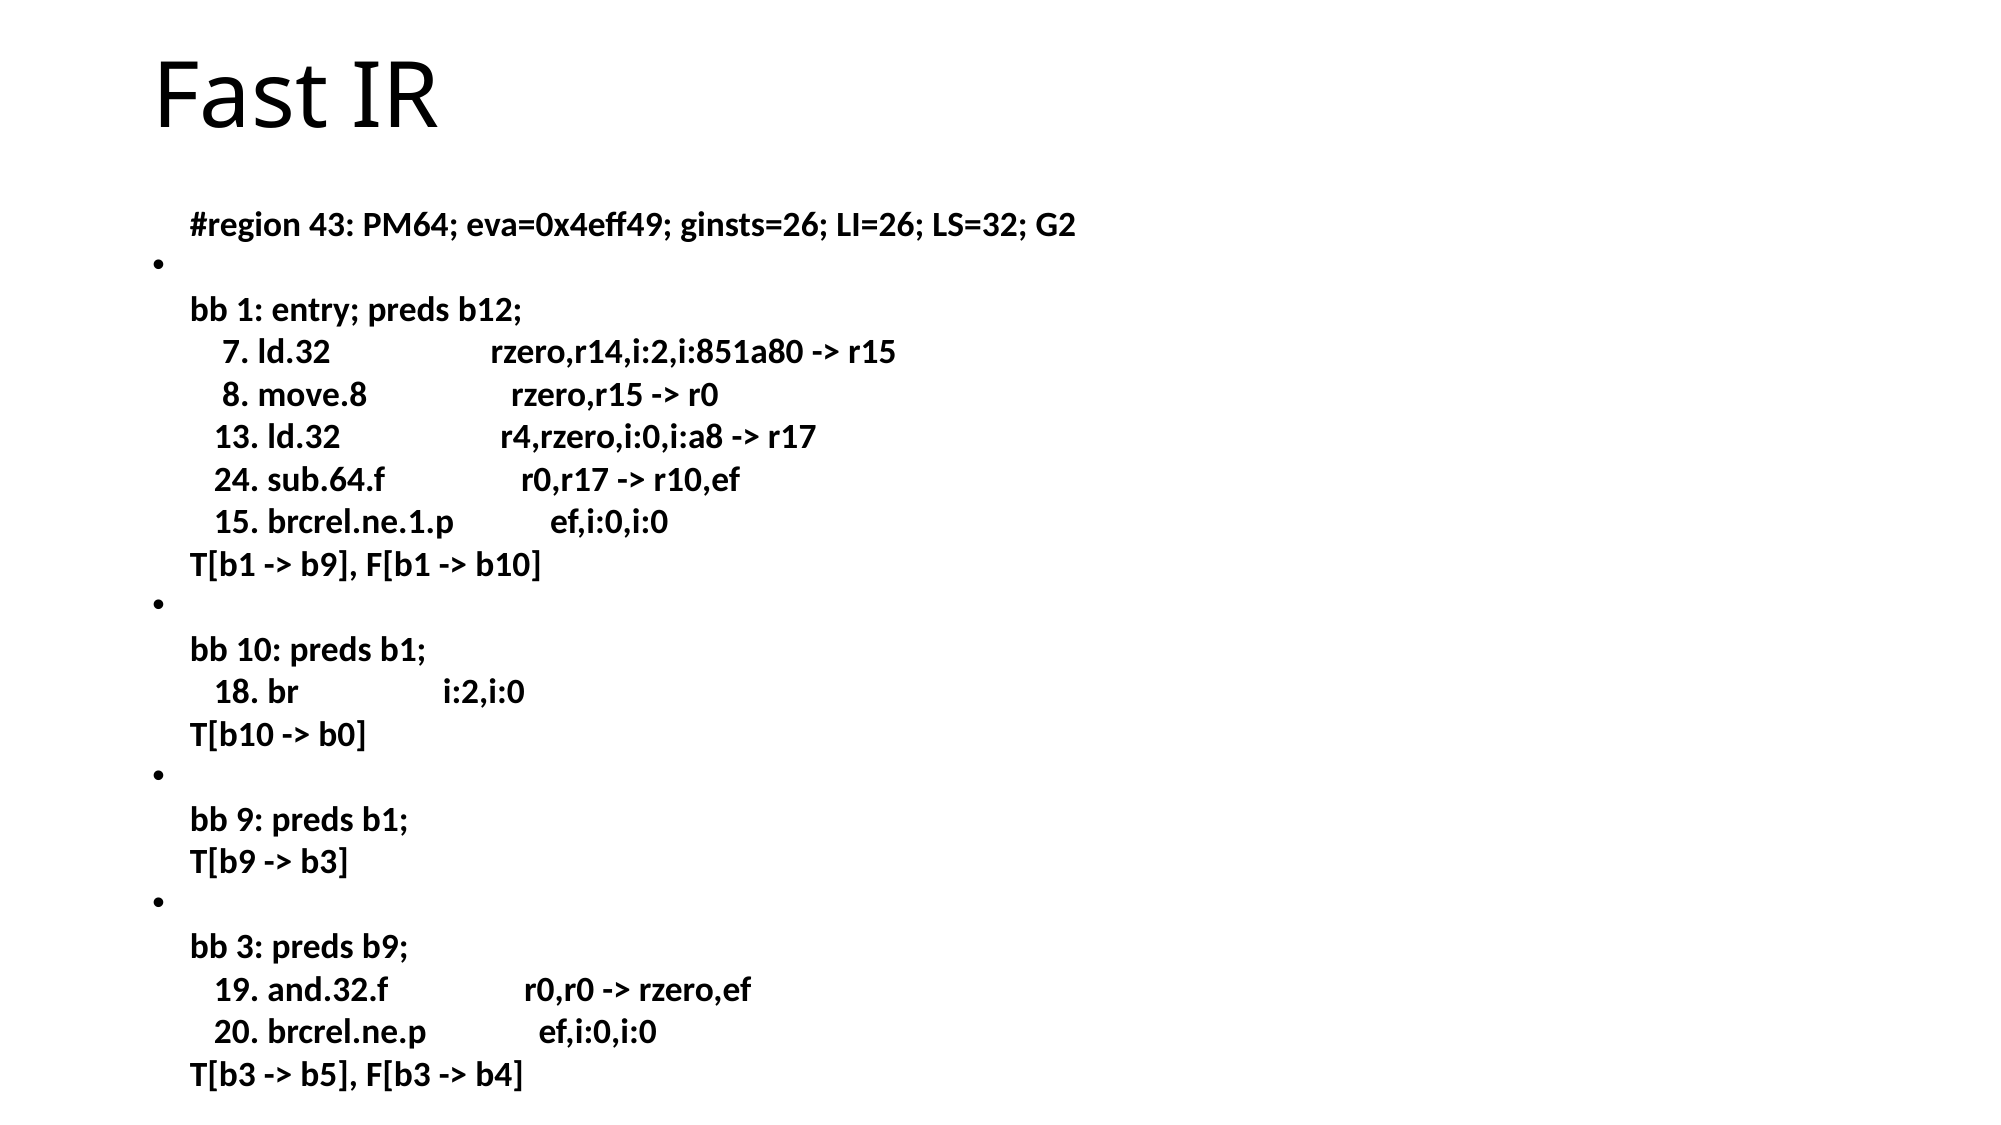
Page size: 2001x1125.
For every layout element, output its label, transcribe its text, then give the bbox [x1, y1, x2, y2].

list #region 43: PM64; eva=0x4eff49; ginsts=26; LI=26; LS=32; G2 bb 1: entry; preds b12; 7. ld.32 rzero,r14,i:2,i:851a80 -> r15 8. move.8 rzero,r15 -> r0 13. ld.32 r4,rzero,i:0,i:a8 -> r17 24. sub.64.f r0,r17 -> r10,ef 15. brcrel.ne.1.p ef,i:0,i:0 T[b1 -> b9], F[b1 -> b10] bb 10: preds b1; 18. br i:2,i:0 T[b10 -> b0] bb 9: preds b1; T[b9 -> b3] bb 3: preds b9; 19. and.32.f r0,r0 -> rzero,ef 20. brcrel.ne.p ef,i:0,i:0 T[b3 -> b5], F[b3 -> b4] [137, 193, 1863, 907]
title Fast IR [137, 0, 1863, 193]
